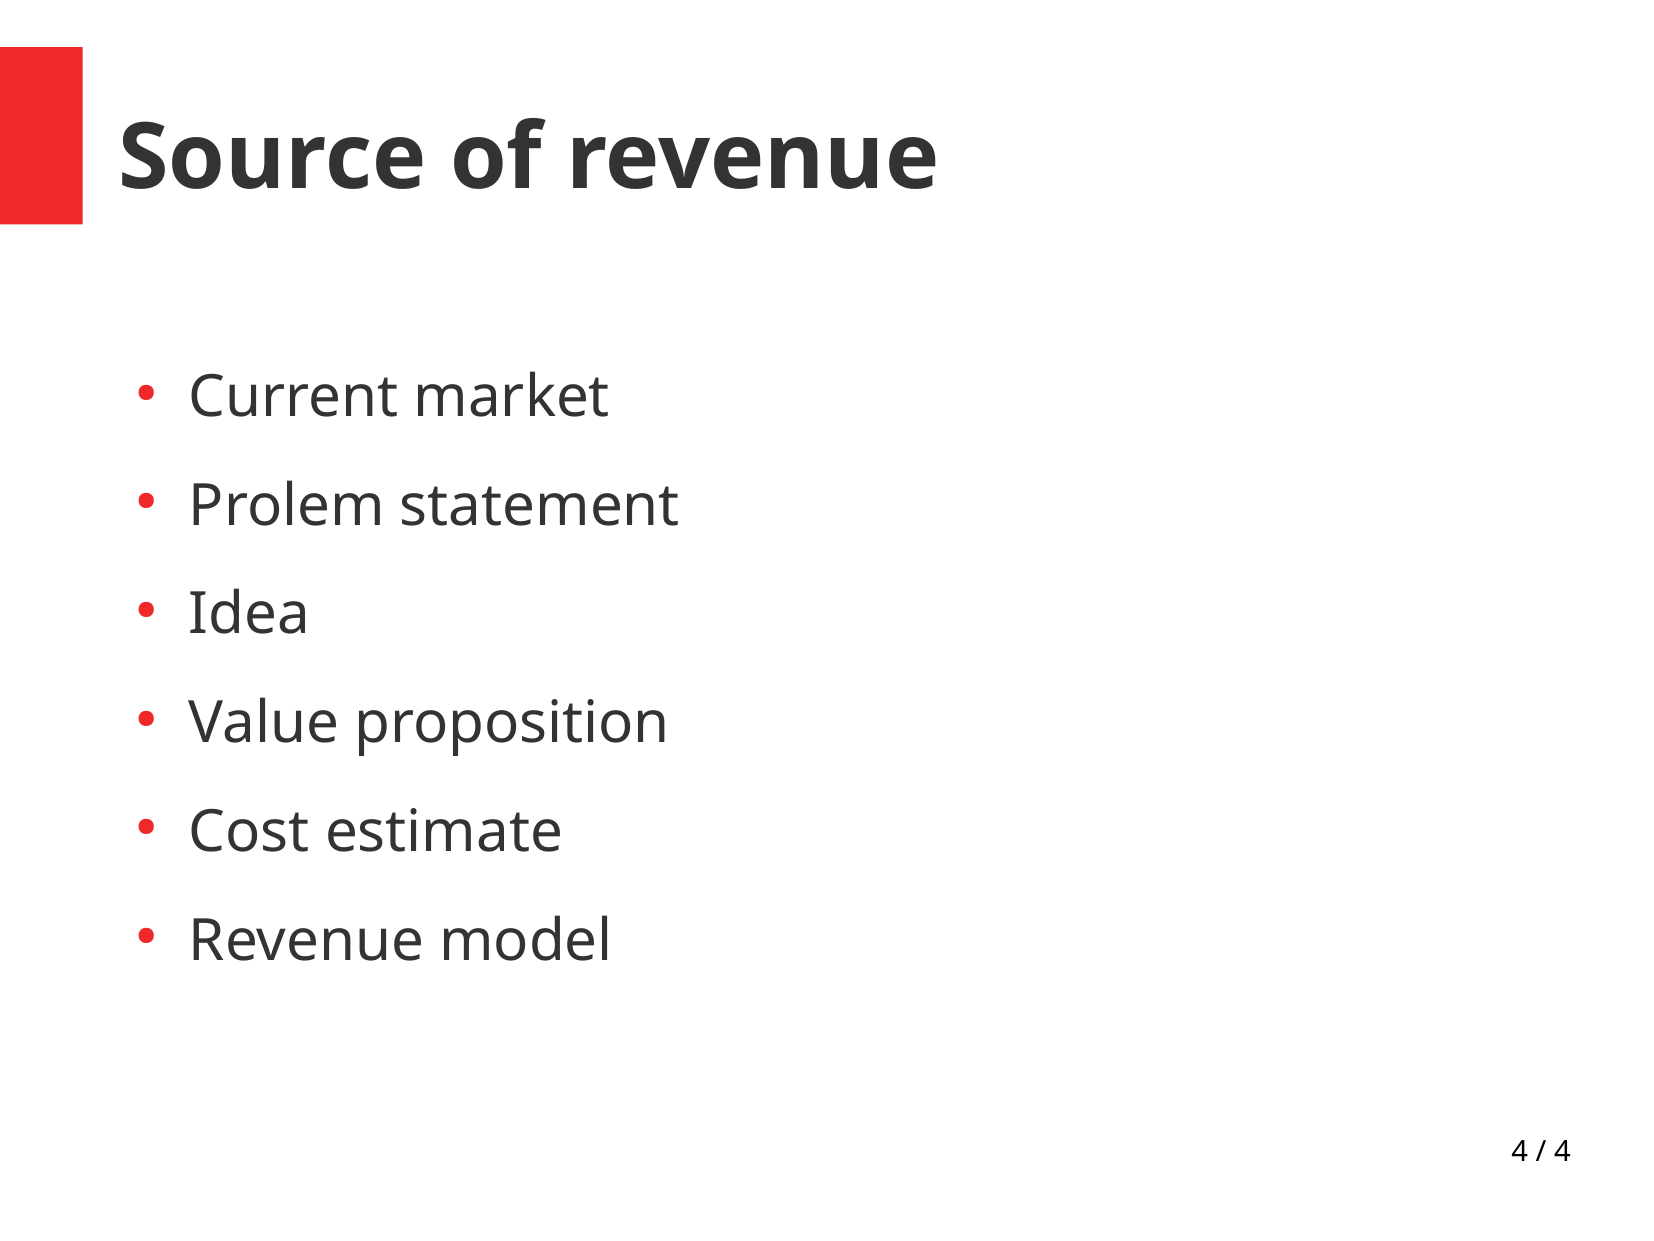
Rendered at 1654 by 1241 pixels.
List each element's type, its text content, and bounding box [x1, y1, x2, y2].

list Current market Prolem statement Idea Value proposition Cost estimate Revenue model [118, 354, 1536, 1074]
title Source of revenue [118, 49, 1571, 257]
